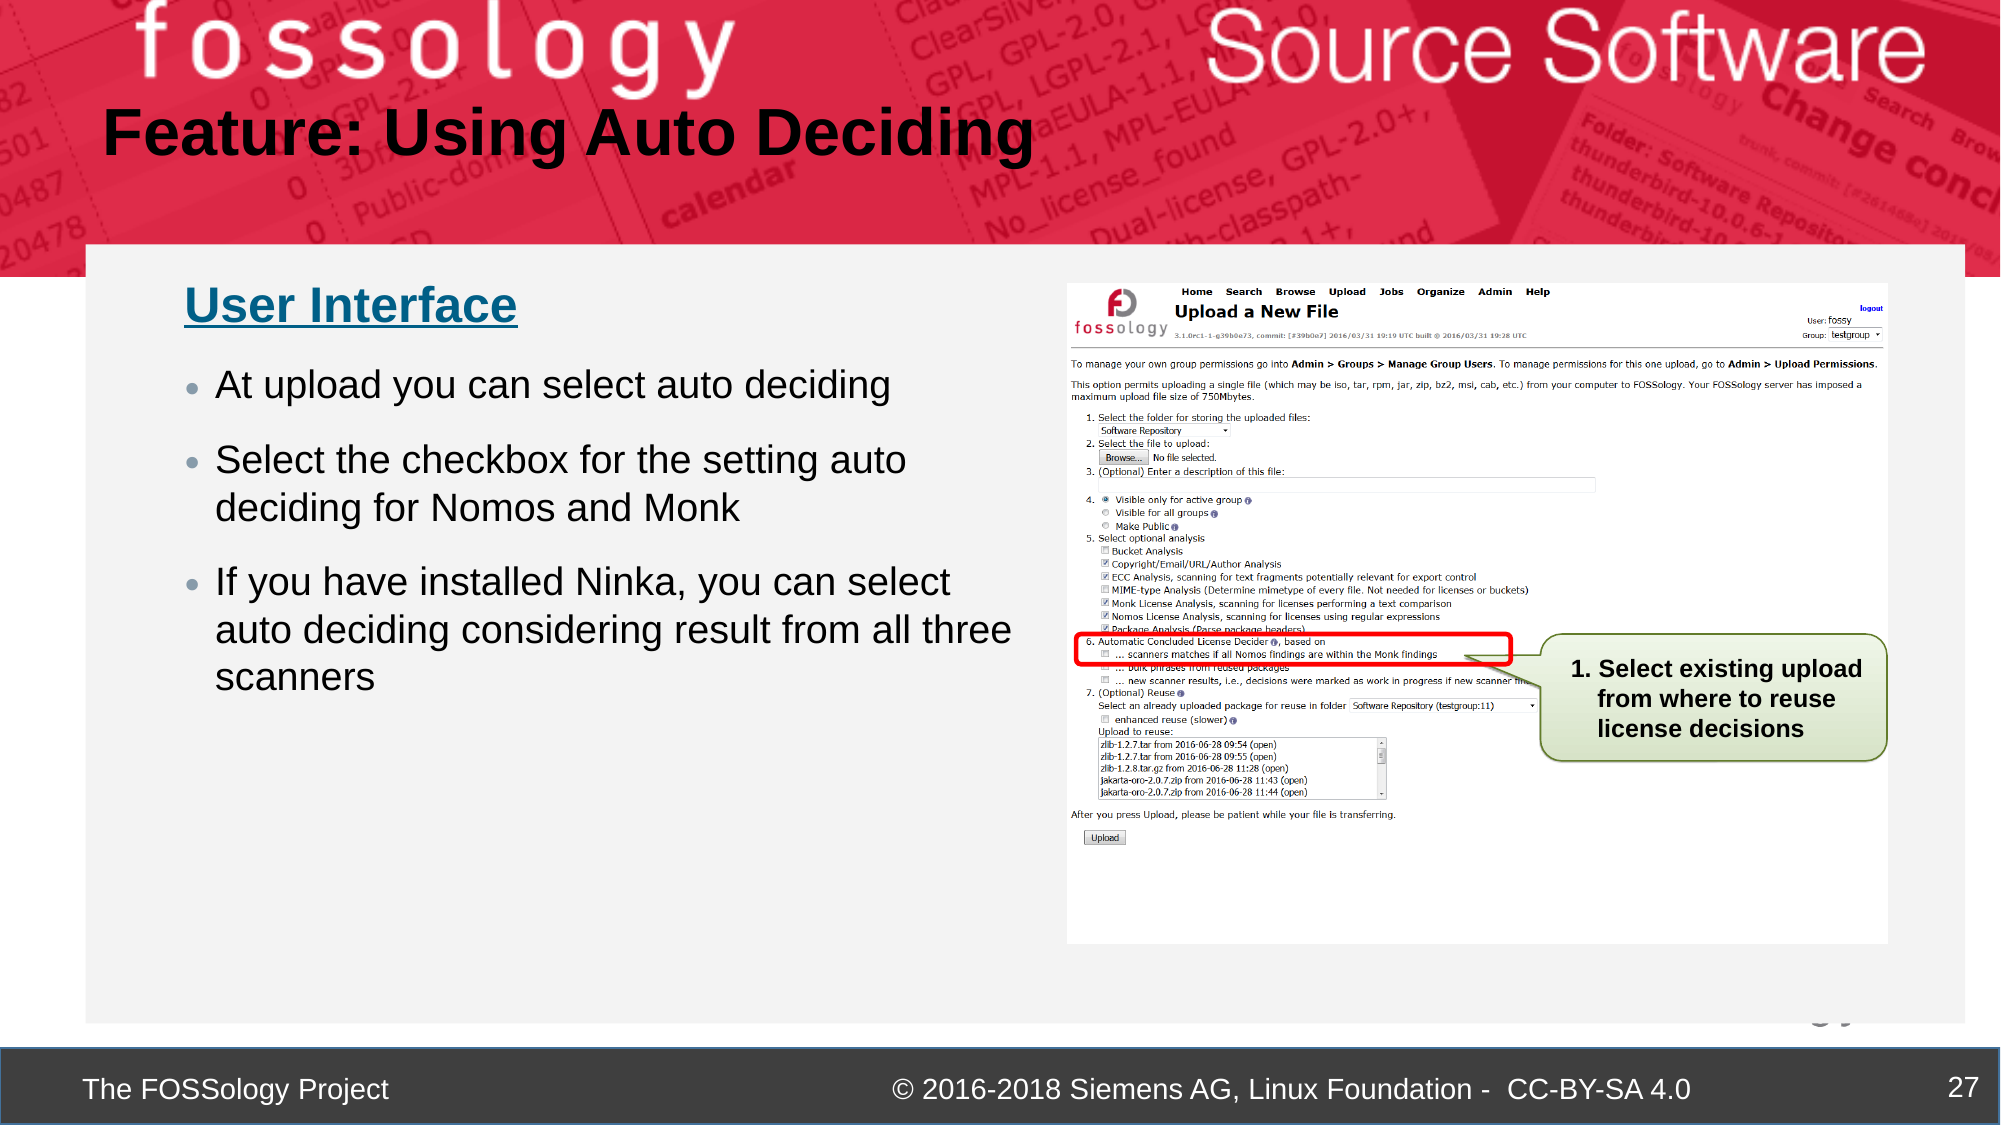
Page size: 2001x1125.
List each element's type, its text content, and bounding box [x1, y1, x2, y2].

text_box 1. Select existing upload from where to reuse license decisions [1492, 634, 1887, 761]
text_box User Interface [184, 277, 559, 327]
text_box Feature: Using Auto Deciding [0, 0, 2000, 208]
picture [0, 0, 2001, 277]
text_box [85, 244, 1966, 1024]
picture [1621, 1024, 1863, 1030]
text_box At upload you can select auto deciding Select the checkbox for the setting auto deciding for Nomos and Monk If you have installed Ninka, you can select auto deciding considering result from all three scanners [179, 359, 1027, 618]
picture [1067, 283, 1888, 944]
